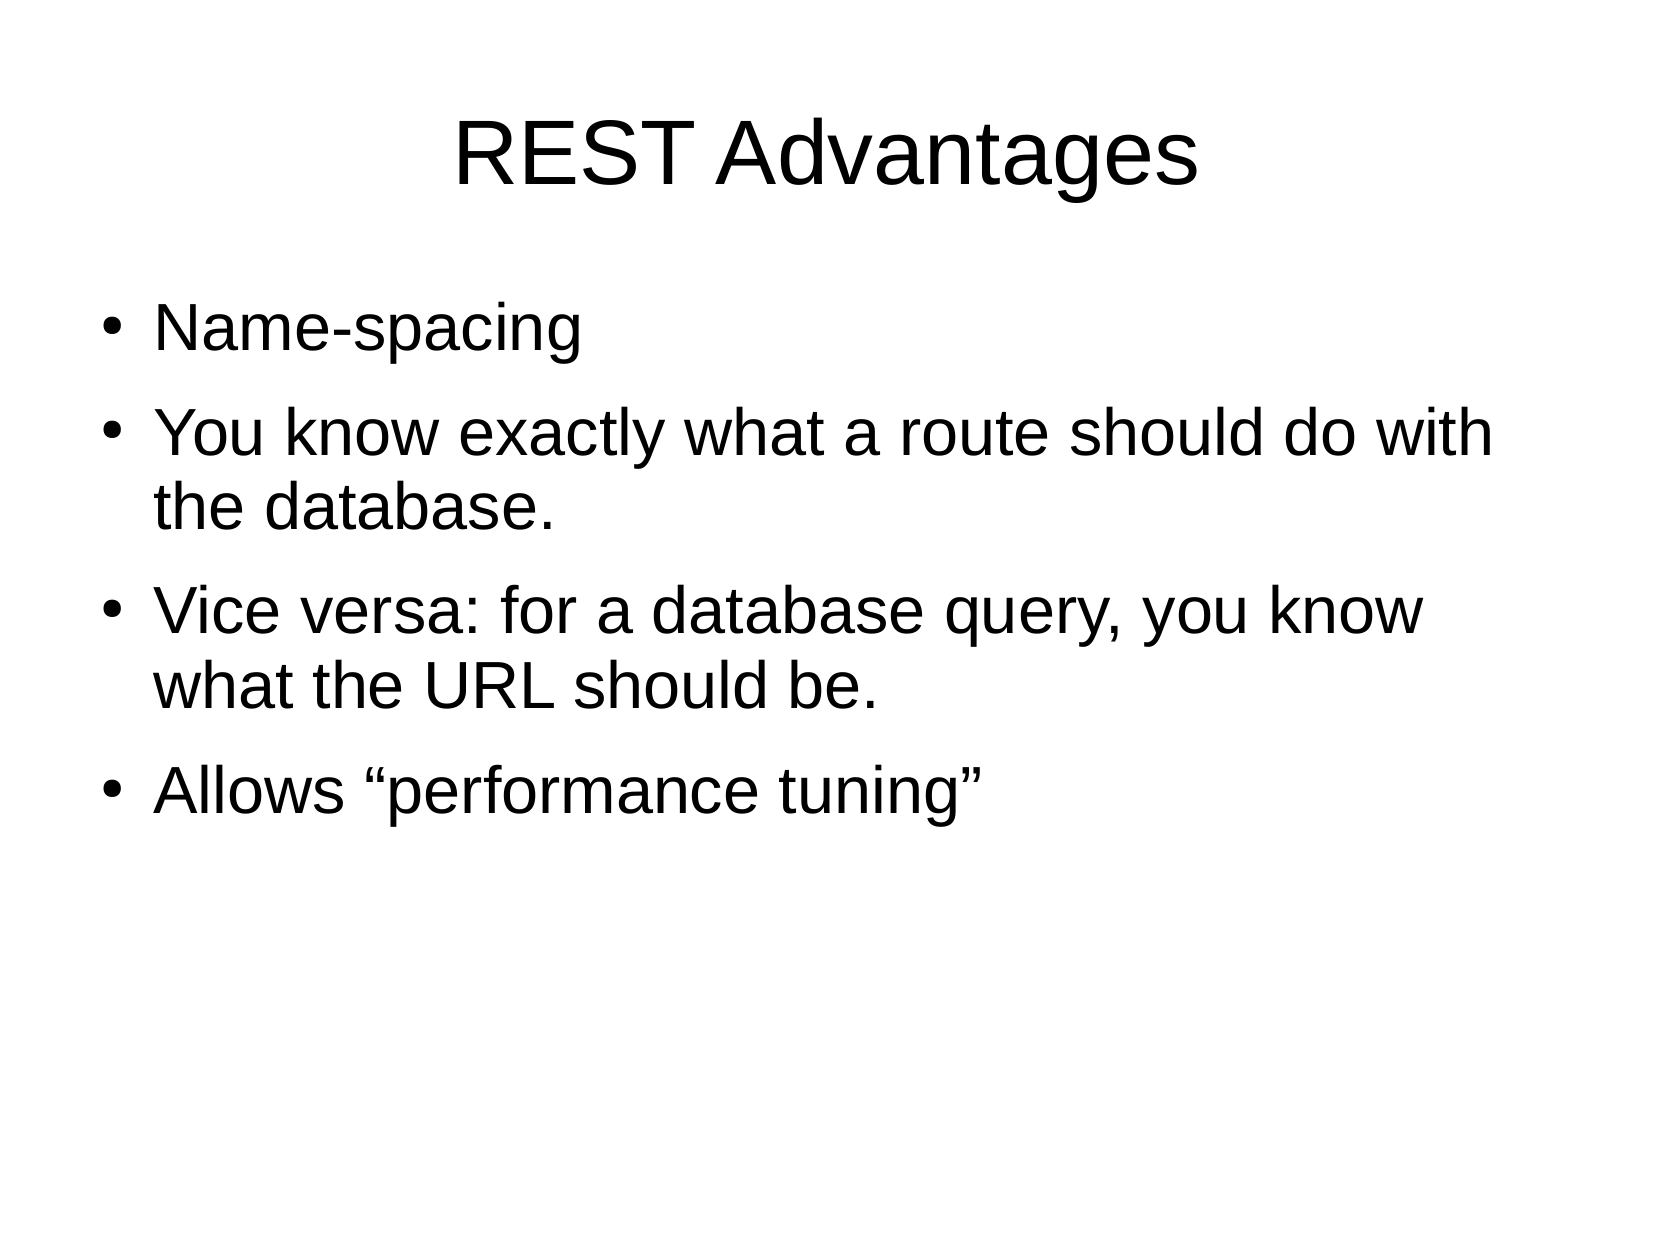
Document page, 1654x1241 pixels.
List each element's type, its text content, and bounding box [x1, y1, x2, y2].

list Name-spacing You know exactly what a route should do with the database. Vice versa: for a database query, you know what the URL should be. Allows “performance tuning” [82, 290, 1571, 1010]
title REST Advantages [82, 49, 1571, 257]
